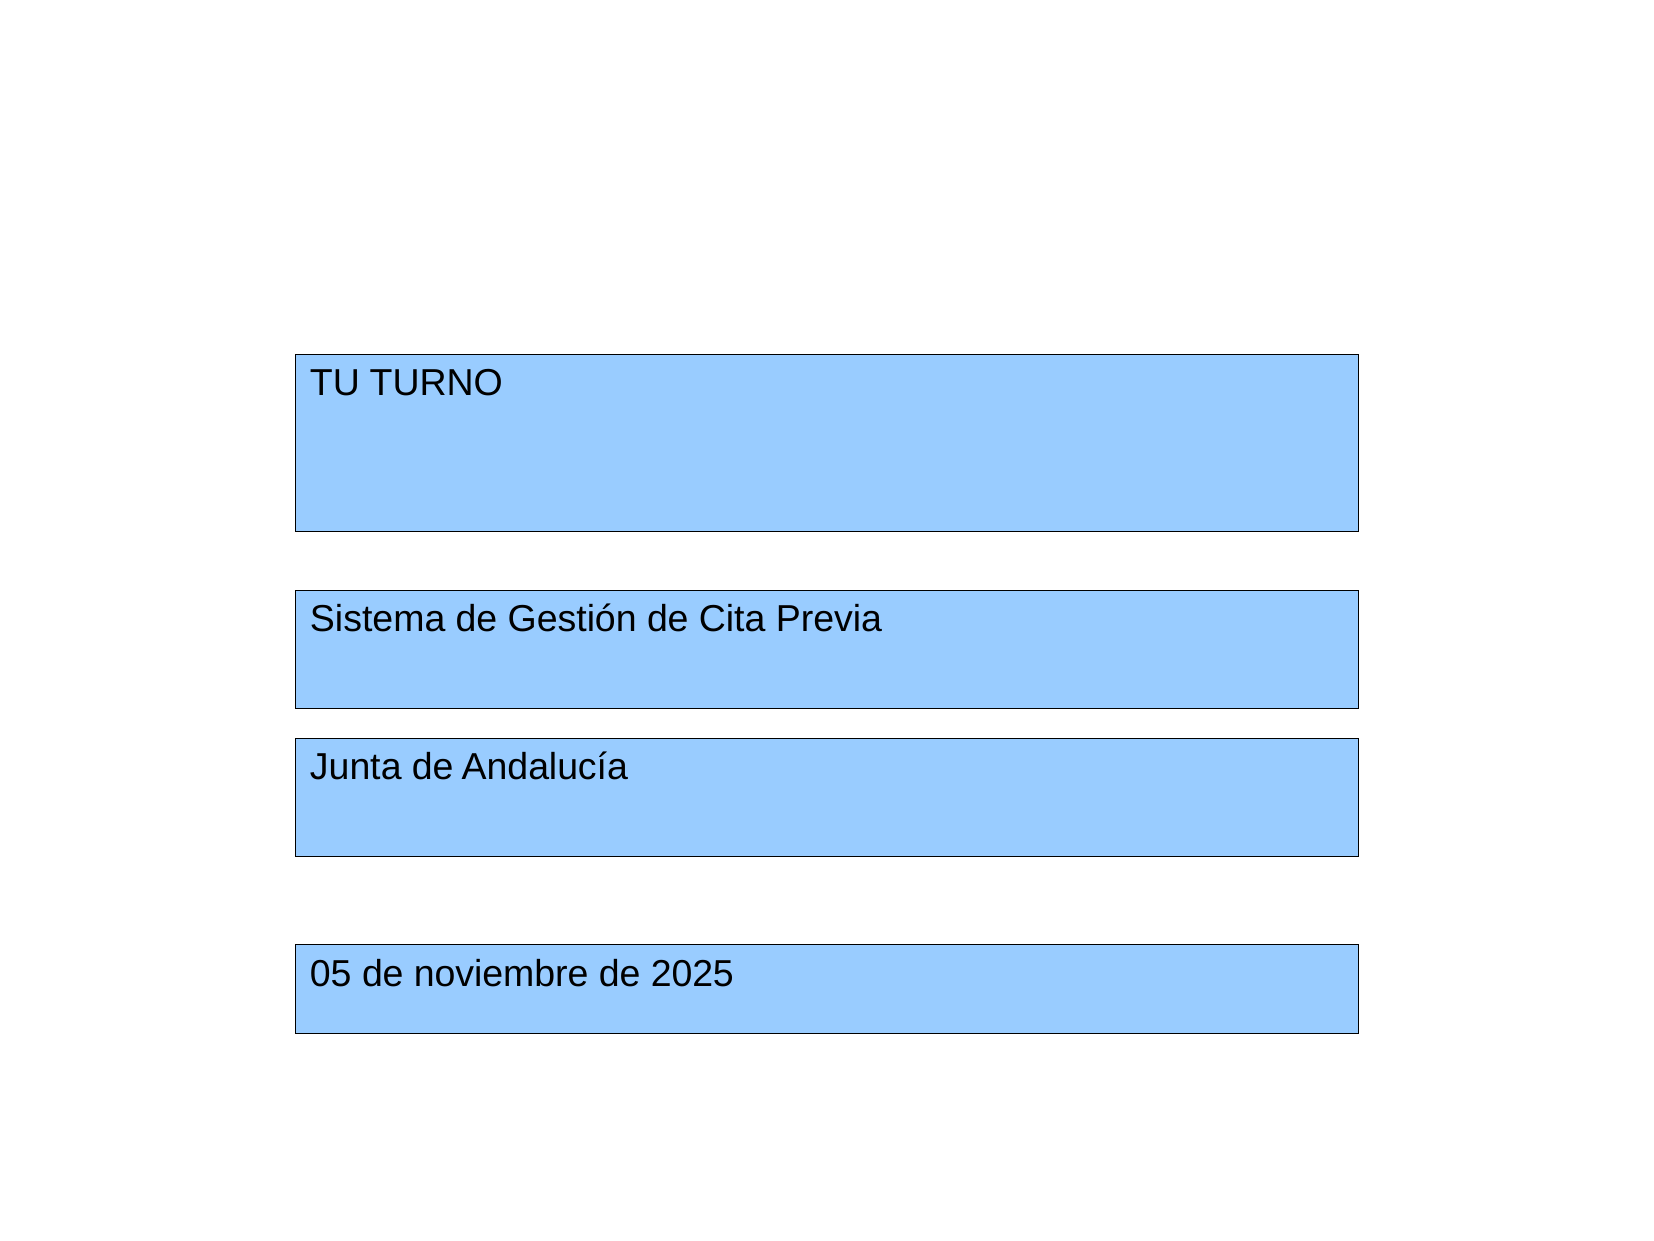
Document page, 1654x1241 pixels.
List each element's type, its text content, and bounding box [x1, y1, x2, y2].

text_box TU TURNO [295, 354, 1359, 532]
text_box Junta de Andalucía [295, 738, 1359, 857]
text_box Sistema de Gestión de Cita Previa [295, 590, 1359, 709]
text_box 05 de noviembre de 2025 [295, 944, 1359, 1034]
